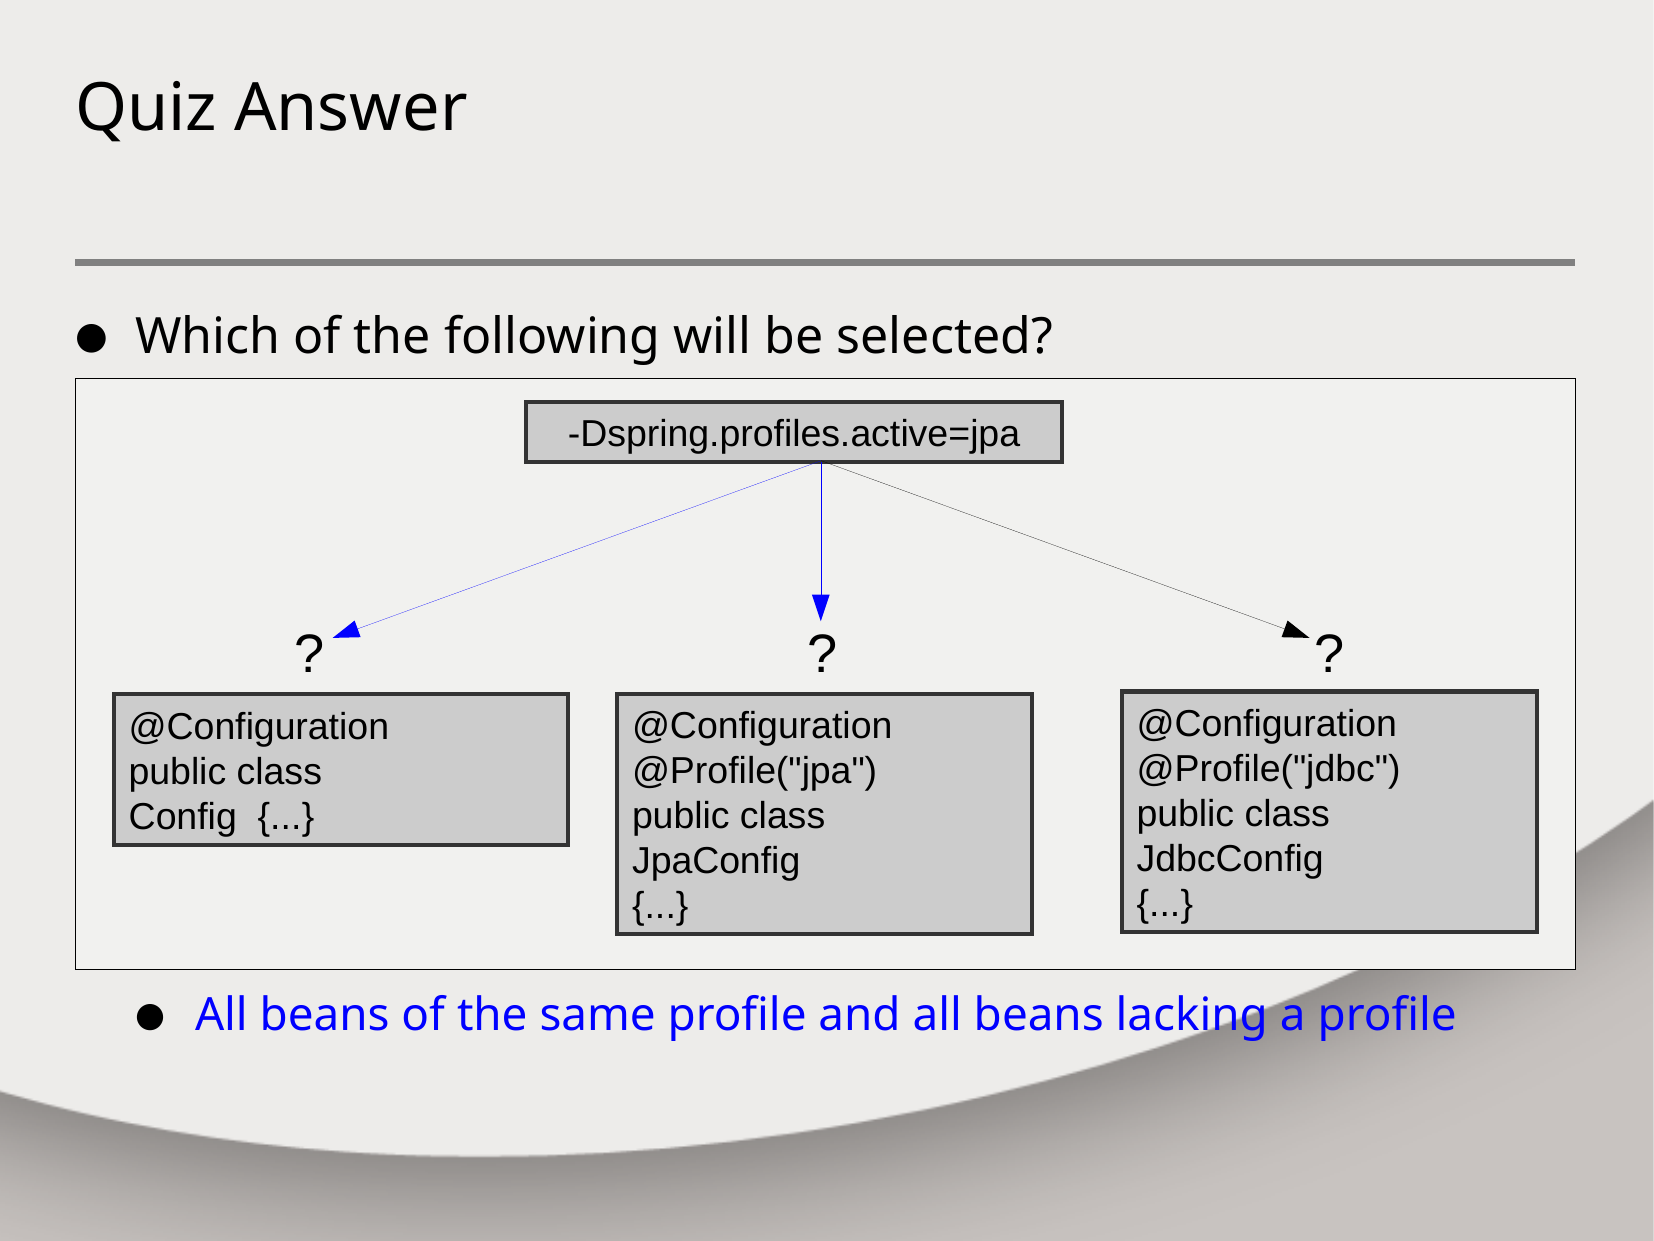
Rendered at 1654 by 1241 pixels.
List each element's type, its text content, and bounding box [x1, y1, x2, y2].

title Quiz Answer [75, 75, 1576, 226]
text_box ? [1299, 616, 1353, 696]
list Which of the following will be selected? All beans of the same profile and all beans lacking a profile [75, 300, 1576, 378]
text_box @Configuration @Profile("jpa") public class JpaConfig {...} [617, 693, 1033, 935]
text_box ? [279, 616, 332, 696]
text_box -Dspring.profiles.active=jpa [525, 401, 1063, 463]
text_box @Configuration @Profile("jdbc") public class JdbcConfig {...} [1121, 691, 1538, 933]
picture [0, 0, 1654, 1241]
text_box [75, 378, 1576, 970]
text_box ? [792, 616, 846, 696]
list Which of the following will be selected? All beans of the same profile and all beans lacking a profile [75, 970, 1576, 1163]
text_box @Configuration public class Config {...} [114, 694, 569, 845]
